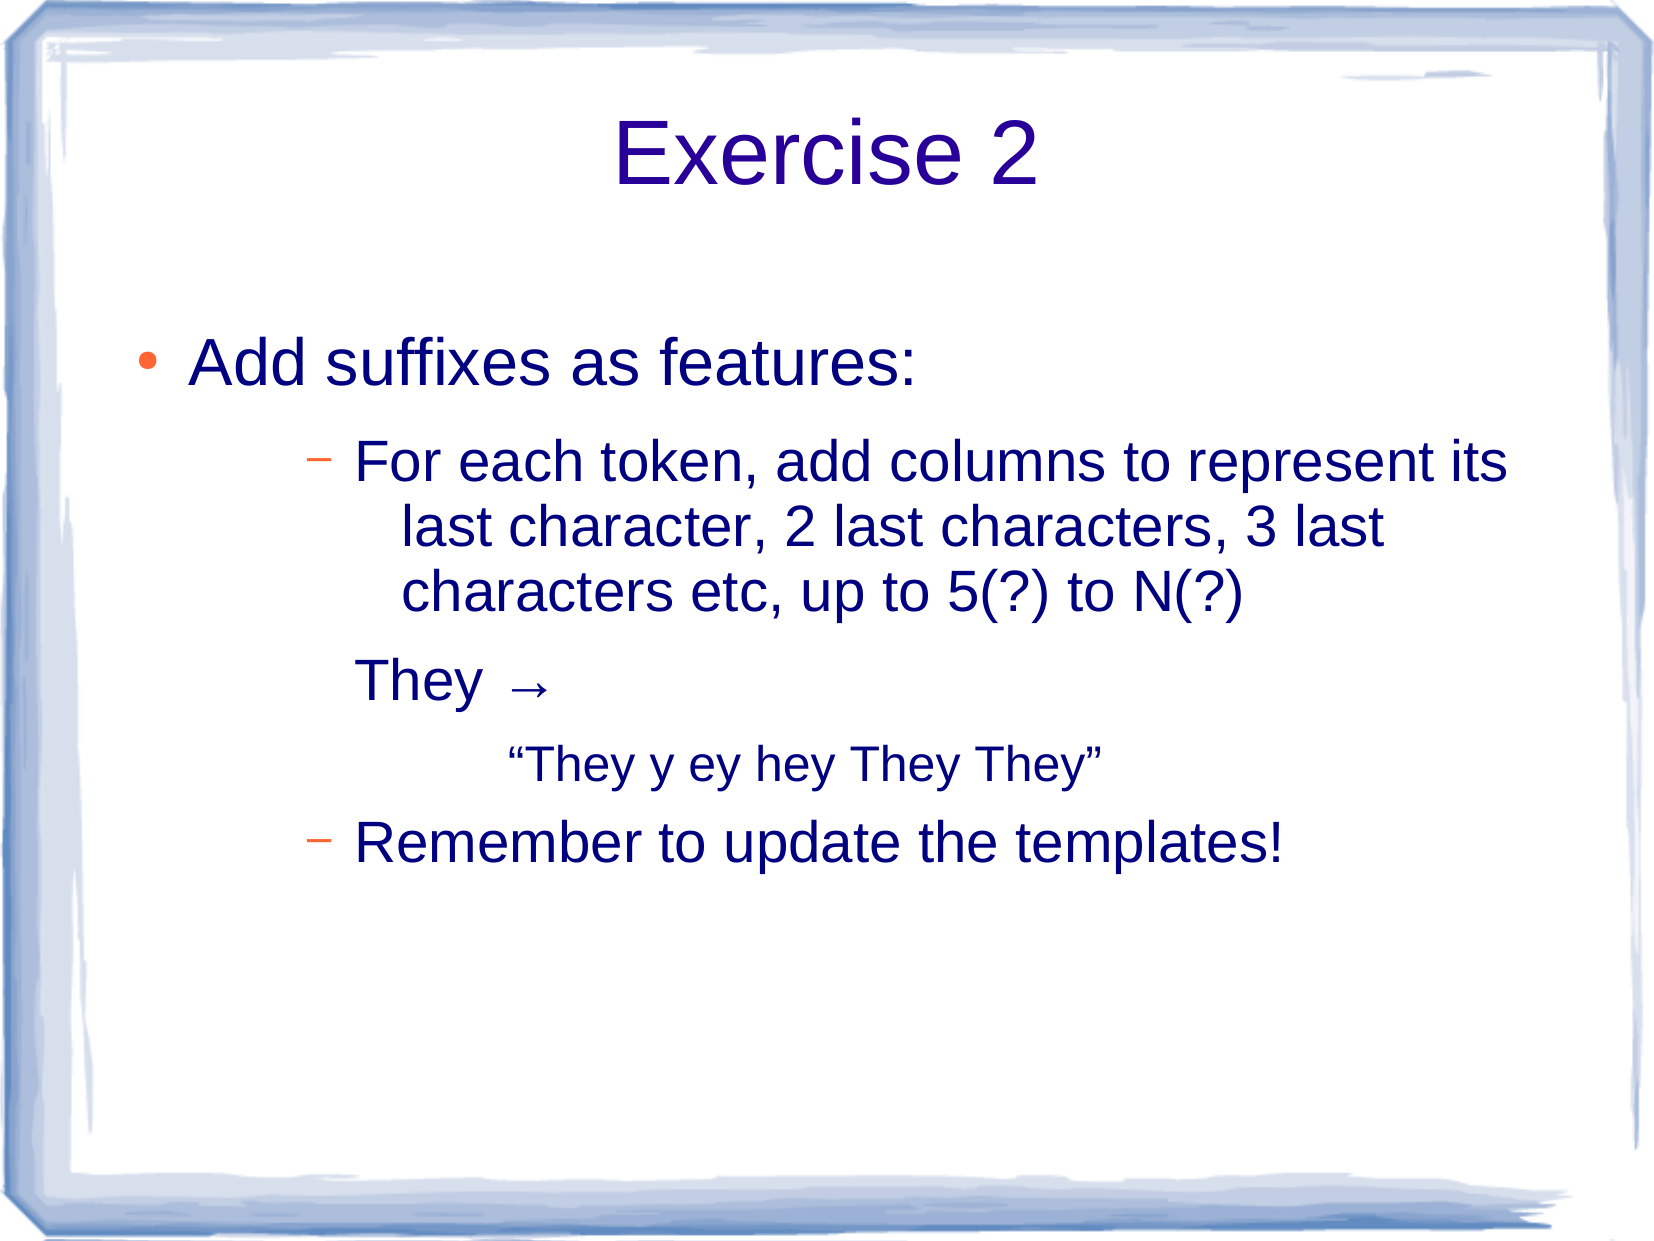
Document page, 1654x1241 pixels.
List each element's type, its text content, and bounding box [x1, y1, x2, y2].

title Exercise 2 [82, 56, 1571, 250]
picture [0, 0, 1654, 1241]
list Add suffixes as features: For each token, add columns to represent its last character, 2 last characters, 3 last characters etc, up to 5(?) to N(?) They → “They y ey hey They They” Remember to update the templates! [118, 324, 1571, 1129]
